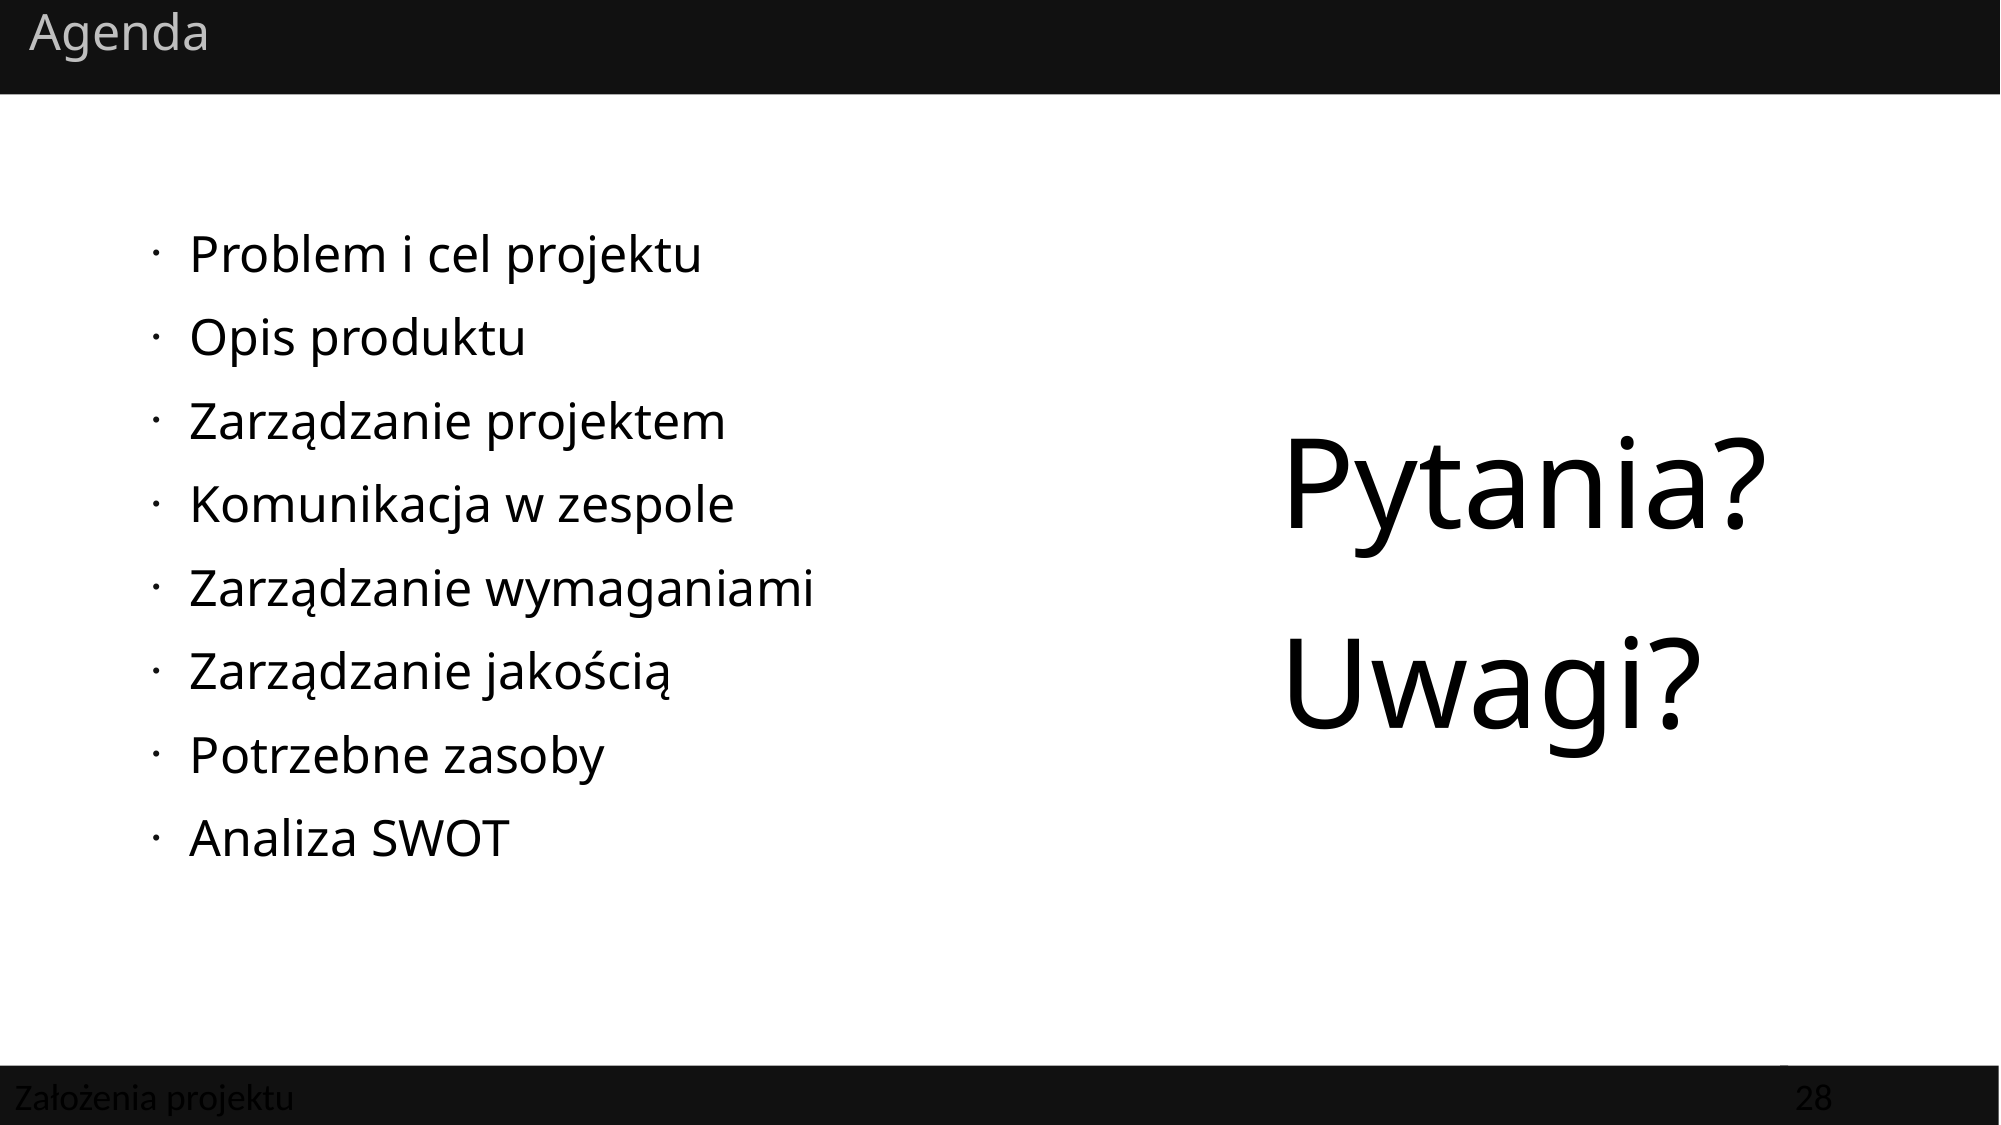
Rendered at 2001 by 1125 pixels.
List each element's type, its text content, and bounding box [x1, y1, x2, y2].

slide_number <number> [1780, 1065, 1999, 1125]
text_box Pytania? Uwagi? [1264, 395, 1890, 761]
footer Założenia projektu [0, 1065, 1780, 1125]
title Agenda [0, 0, 2000, 95]
list Problem i cel projektu Opis produktu Zarządzanie projektem Komunikacja w zespole Zarządzanie wymaganiami Zarządzanie jakością Potrzebne zasoby Analiza SWOT [137, 221, 1167, 925]
